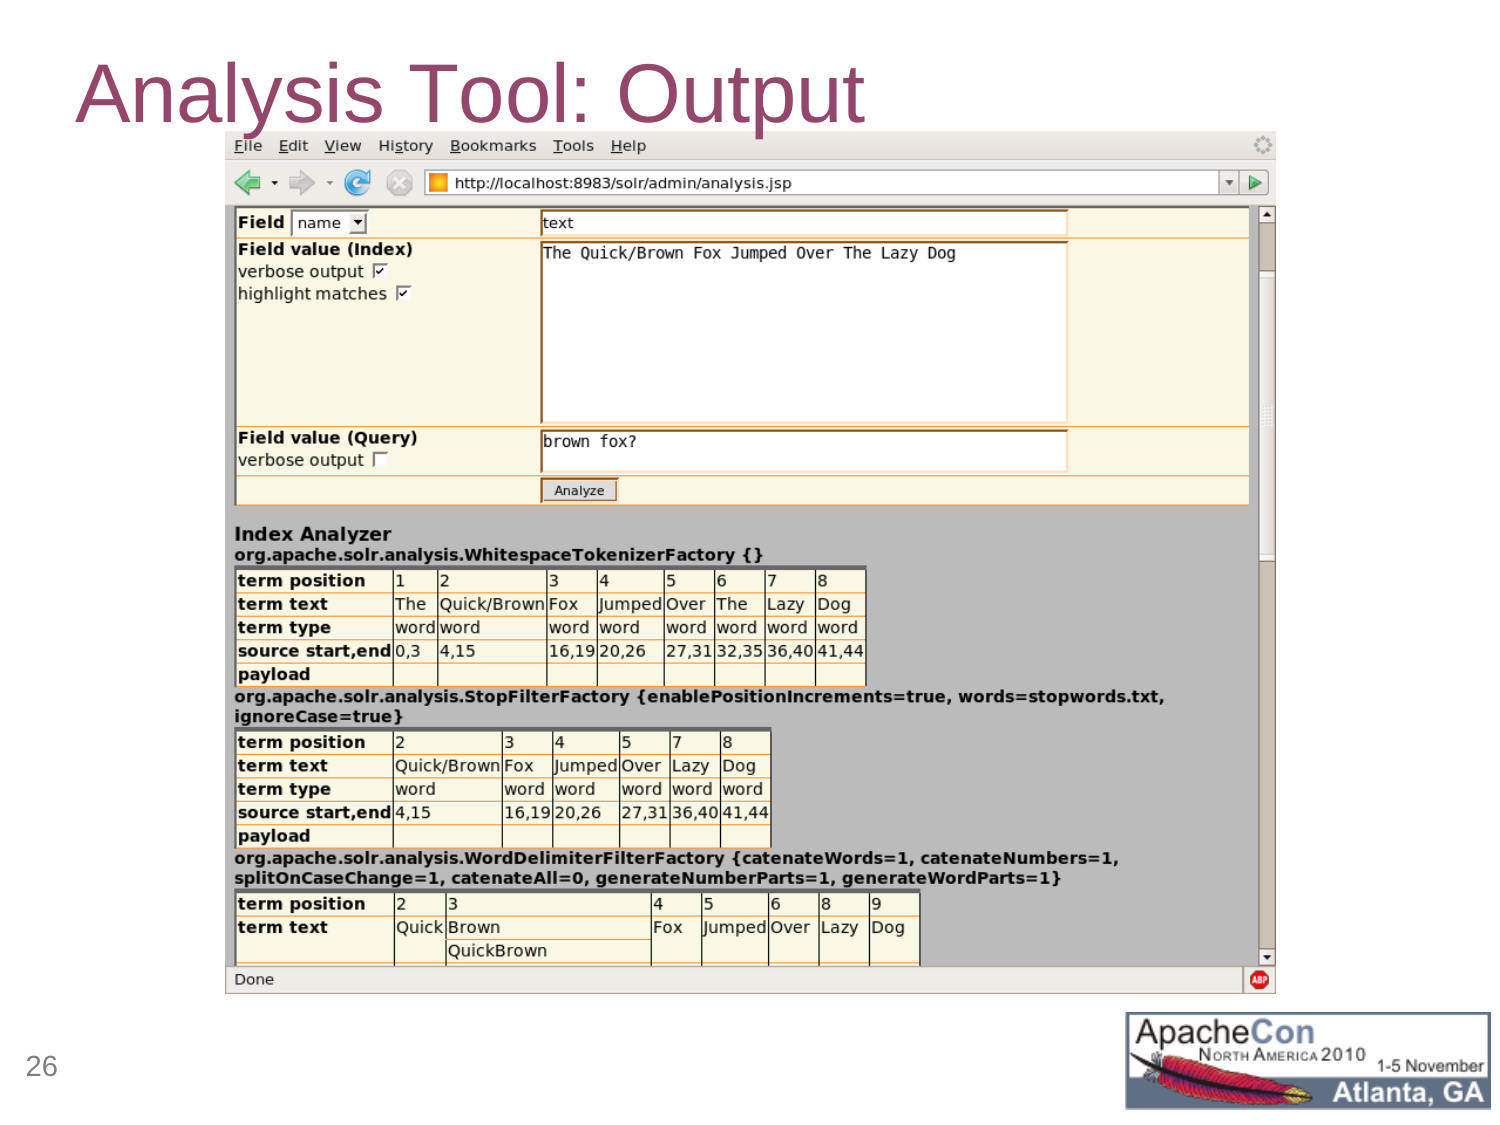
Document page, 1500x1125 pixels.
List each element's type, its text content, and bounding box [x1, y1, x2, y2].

picture [225, 188, 1276, 994]
title Analysis Tool: Output [75, 0, 1425, 188]
picture [1125, 1012, 1491, 1110]
